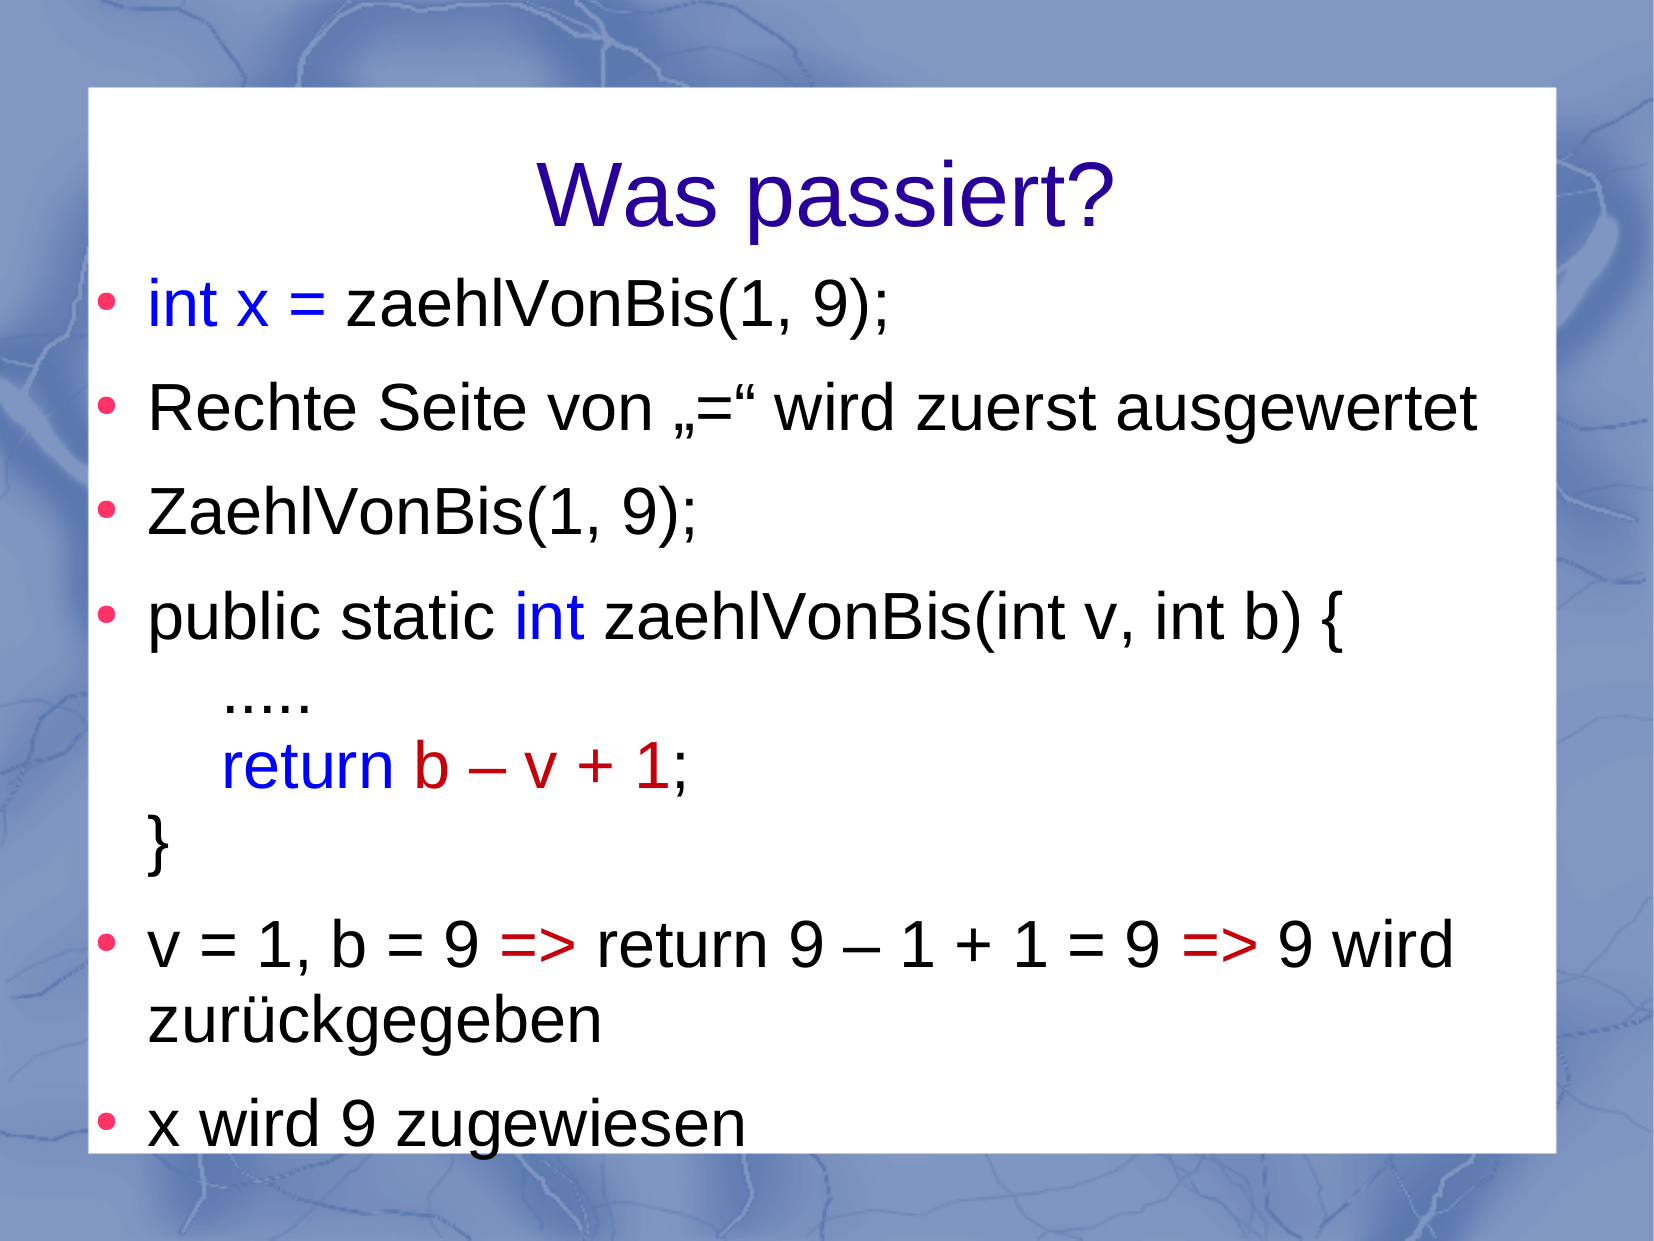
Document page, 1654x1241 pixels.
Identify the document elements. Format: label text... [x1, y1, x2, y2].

title Was passiert? [118, 90, 1536, 265]
picture [0, 0, 1654, 1241]
list int x = zaehlVonBis(1, 9); Rechte Seite von „=“ wird zuerst ausgewertet ZaehlVonBis(1, 9); public static int zaehlVonBis(int v, int b) { ..... return b – v + 1; } v = 1, b = 9 => return 9 – 1 + 1 = 9 => 9 wird zurückgegeben x wird 9 zugewiesen [76, 265, 1565, 1236]
